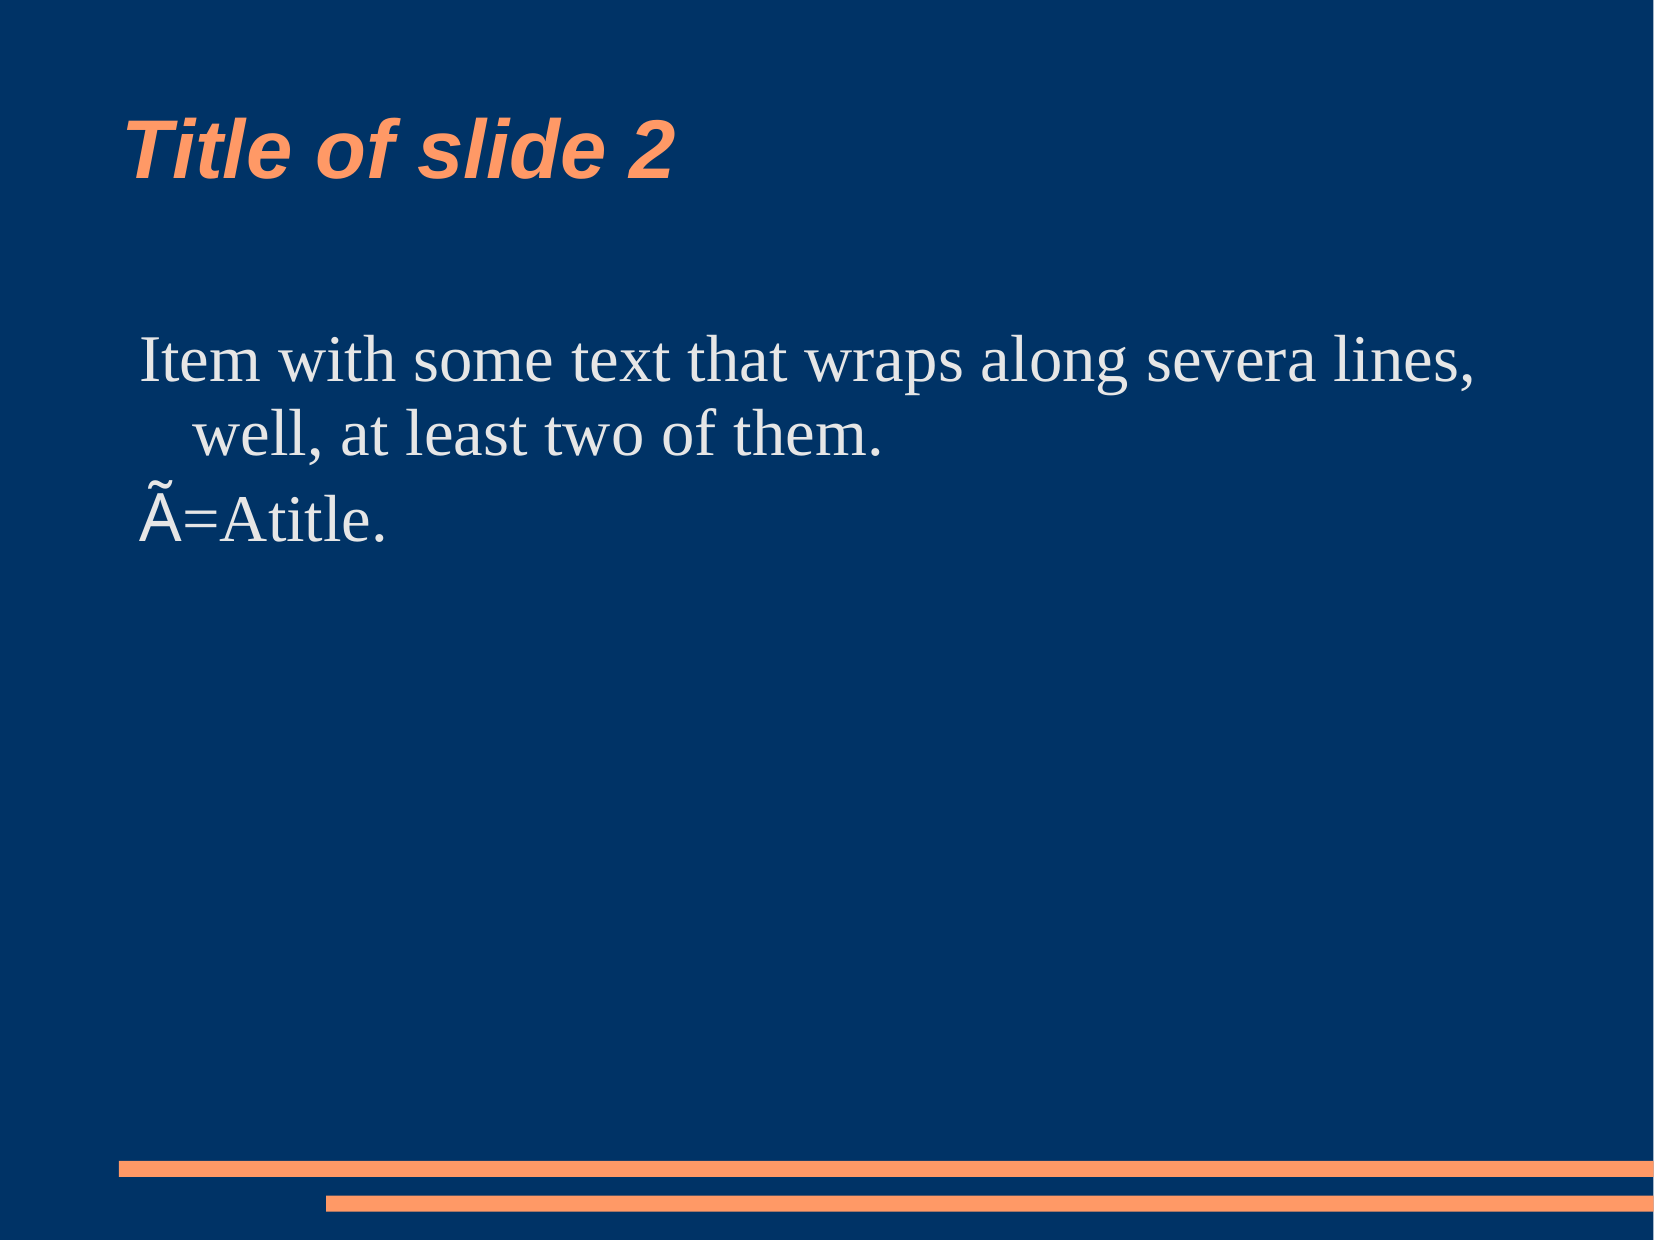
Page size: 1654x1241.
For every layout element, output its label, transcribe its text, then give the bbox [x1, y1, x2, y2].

title Title of slide 2 [121, 46, 1534, 254]
list Item with some text that wraps along severa lines, well, at least two of them. Ã=Atitle. [121, 322, 1561, 1133]
